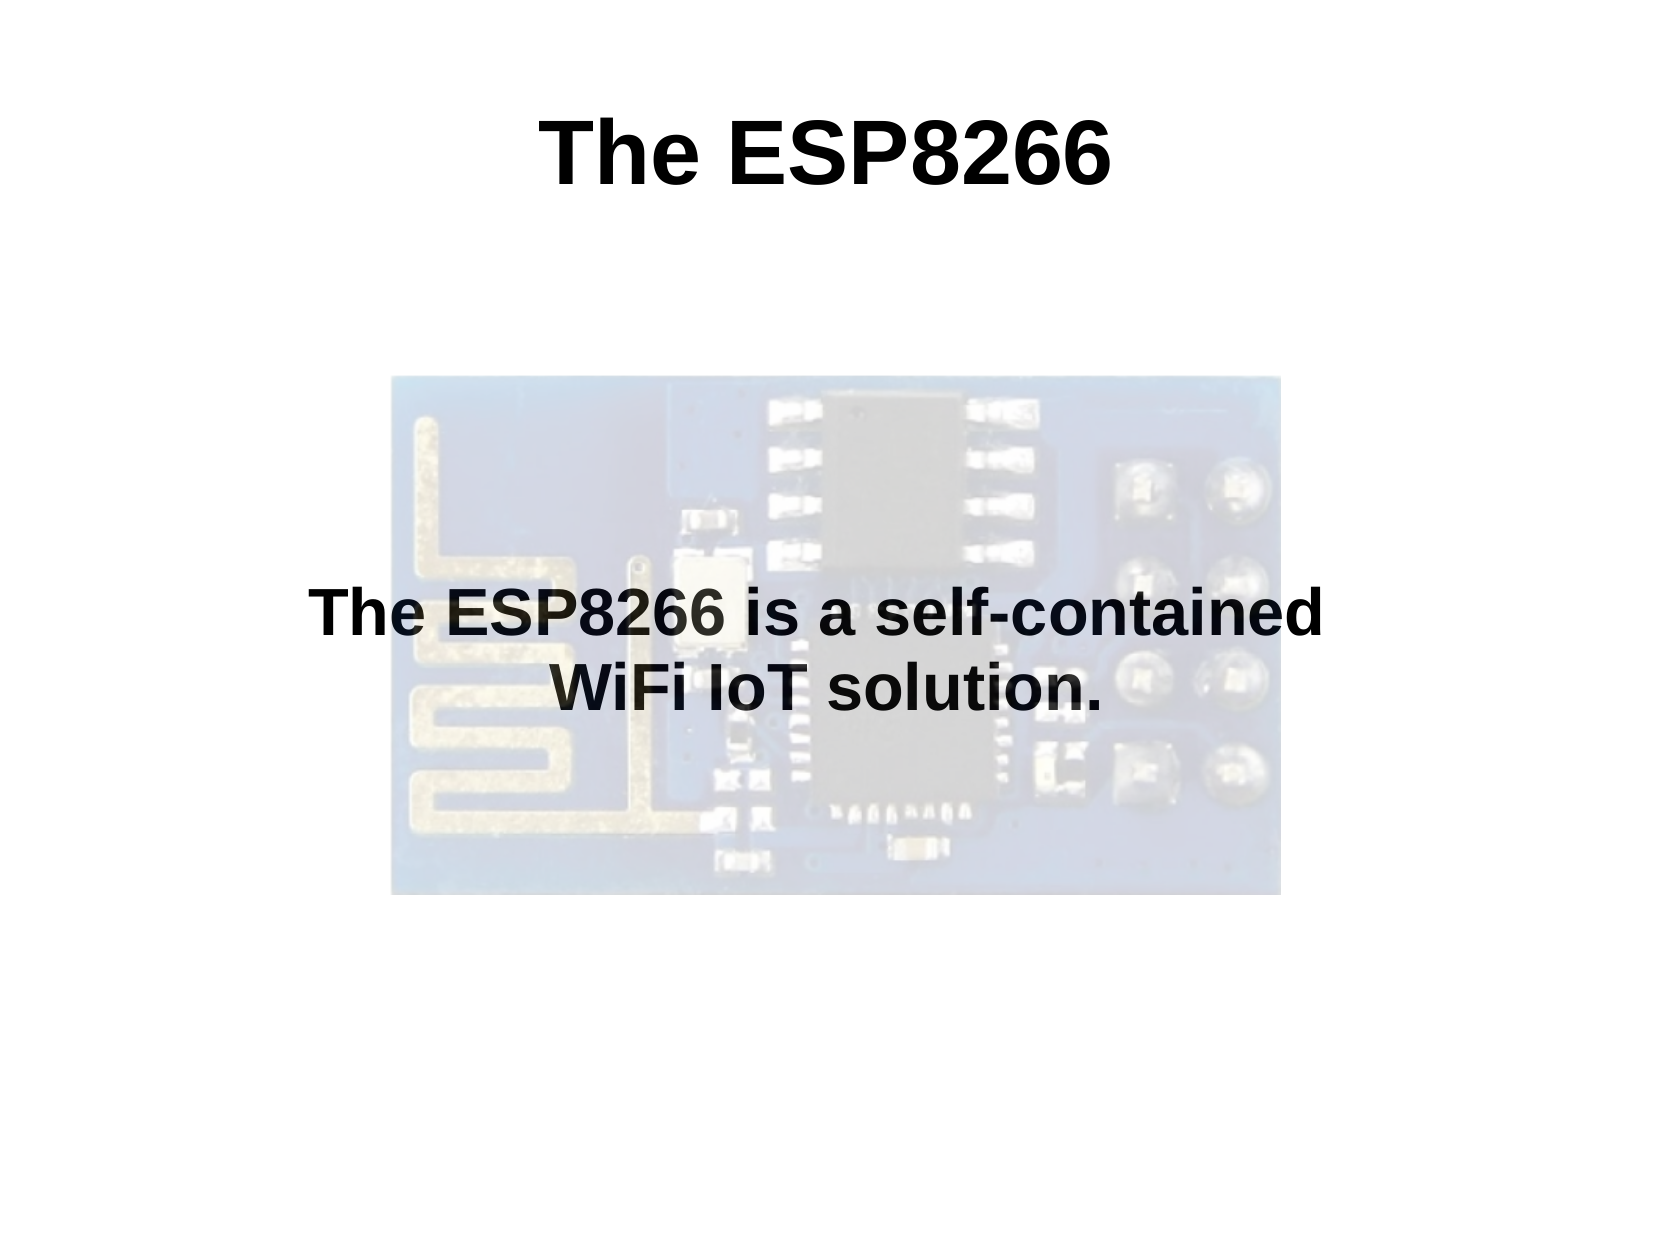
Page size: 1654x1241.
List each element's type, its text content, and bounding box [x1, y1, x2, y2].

title The ESP8266 [82, 49, 1571, 257]
subtitle The ESP8266 is a self-contained WiFi IoT solution. [82, 290, 1571, 1010]
picture [390, 374, 1281, 895]
